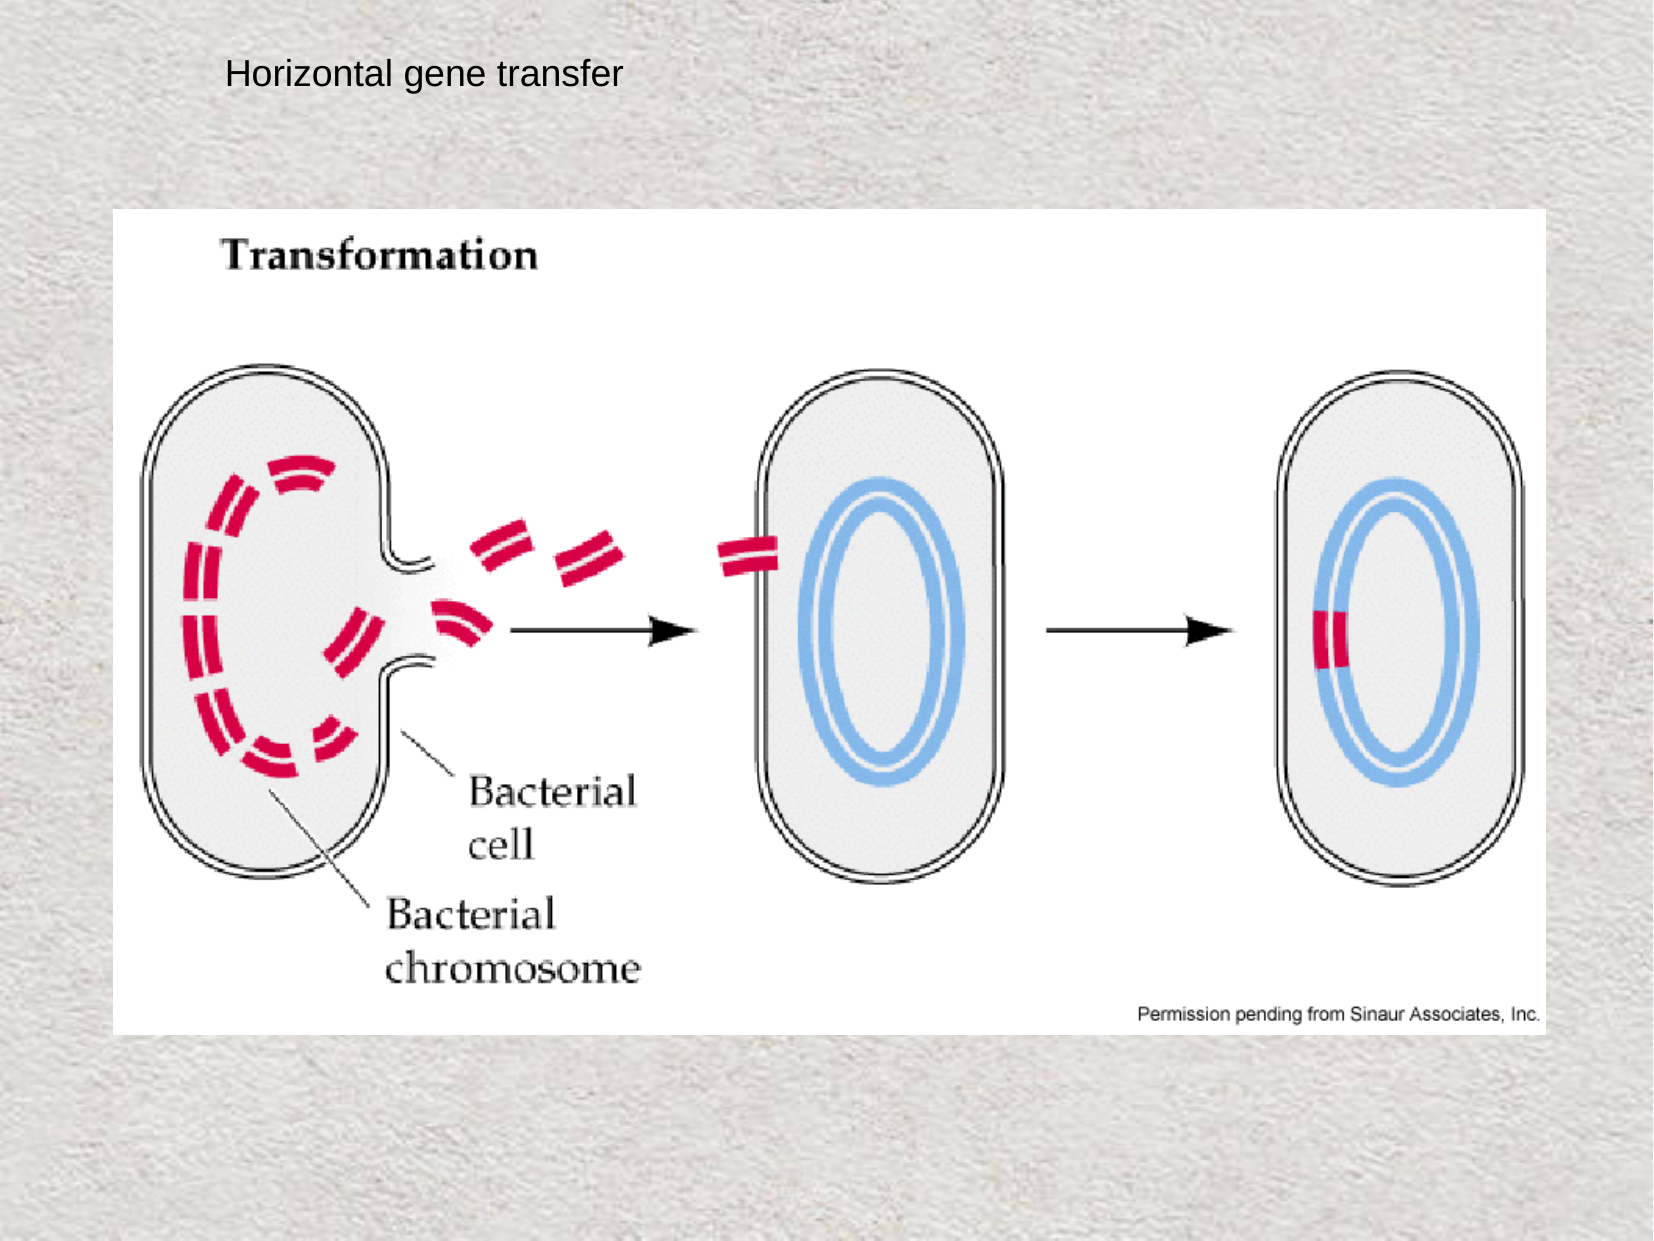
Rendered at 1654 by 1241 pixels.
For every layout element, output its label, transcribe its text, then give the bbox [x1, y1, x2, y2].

text_box Horizontal gene transfer [210, 45, 1411, 102]
picture [0, 0, 1654, 1241]
